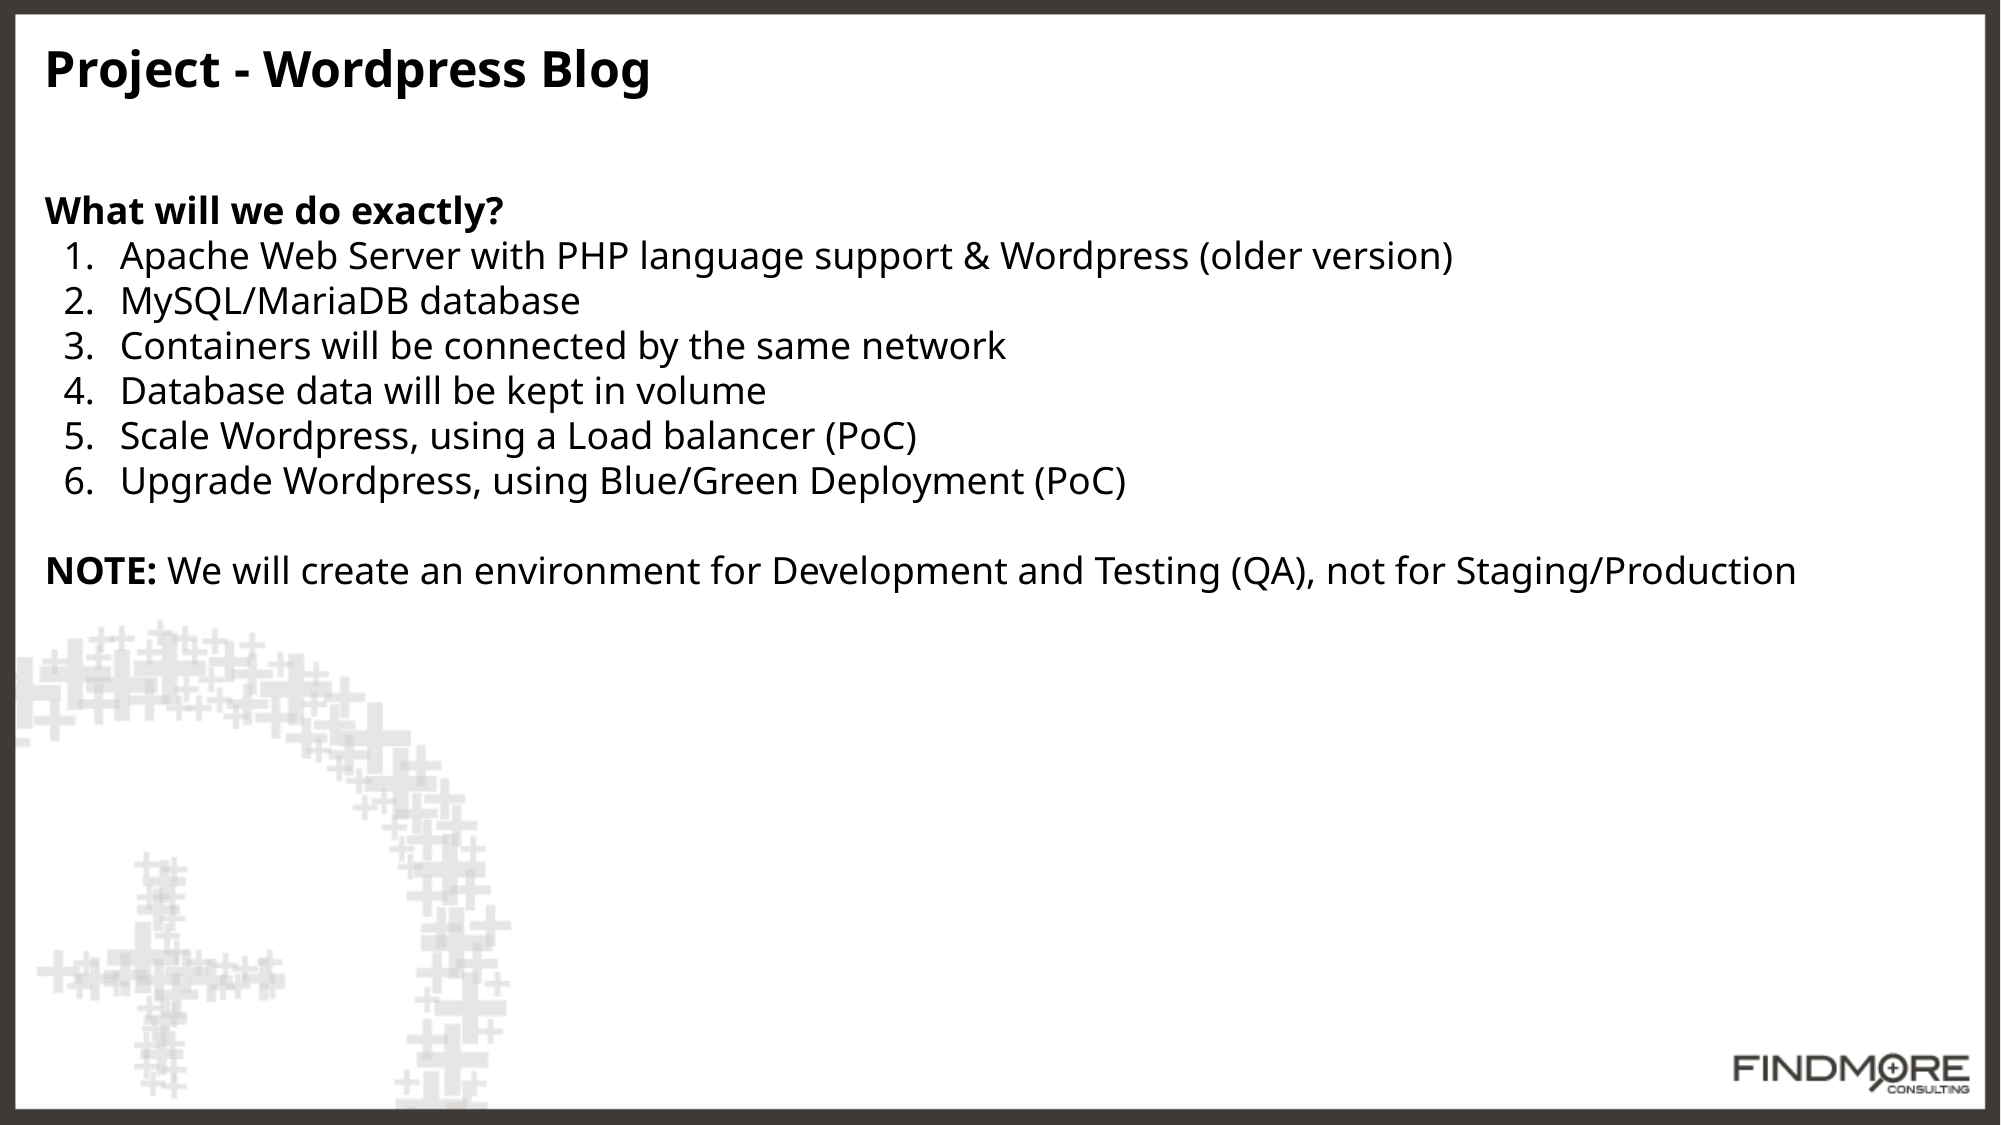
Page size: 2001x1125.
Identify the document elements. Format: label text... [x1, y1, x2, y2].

text_box Project - Wordpress Blog What will we do exactly? Apache Web Server with PHP language support & Wordpress (older version) MySQL/MariaDB database Containers will be connected by the same network Database data will be kept in volume Scale Wordpress, using a Load balancer (PoC) Upgrade Wordpress, using Blue/Green Deployment (PoC) NOTE: We will create an environment for Development and Testing (QA), not for Staging/Production [29, 29, 1950, 1035]
picture [0, 0, 2001, 1125]
